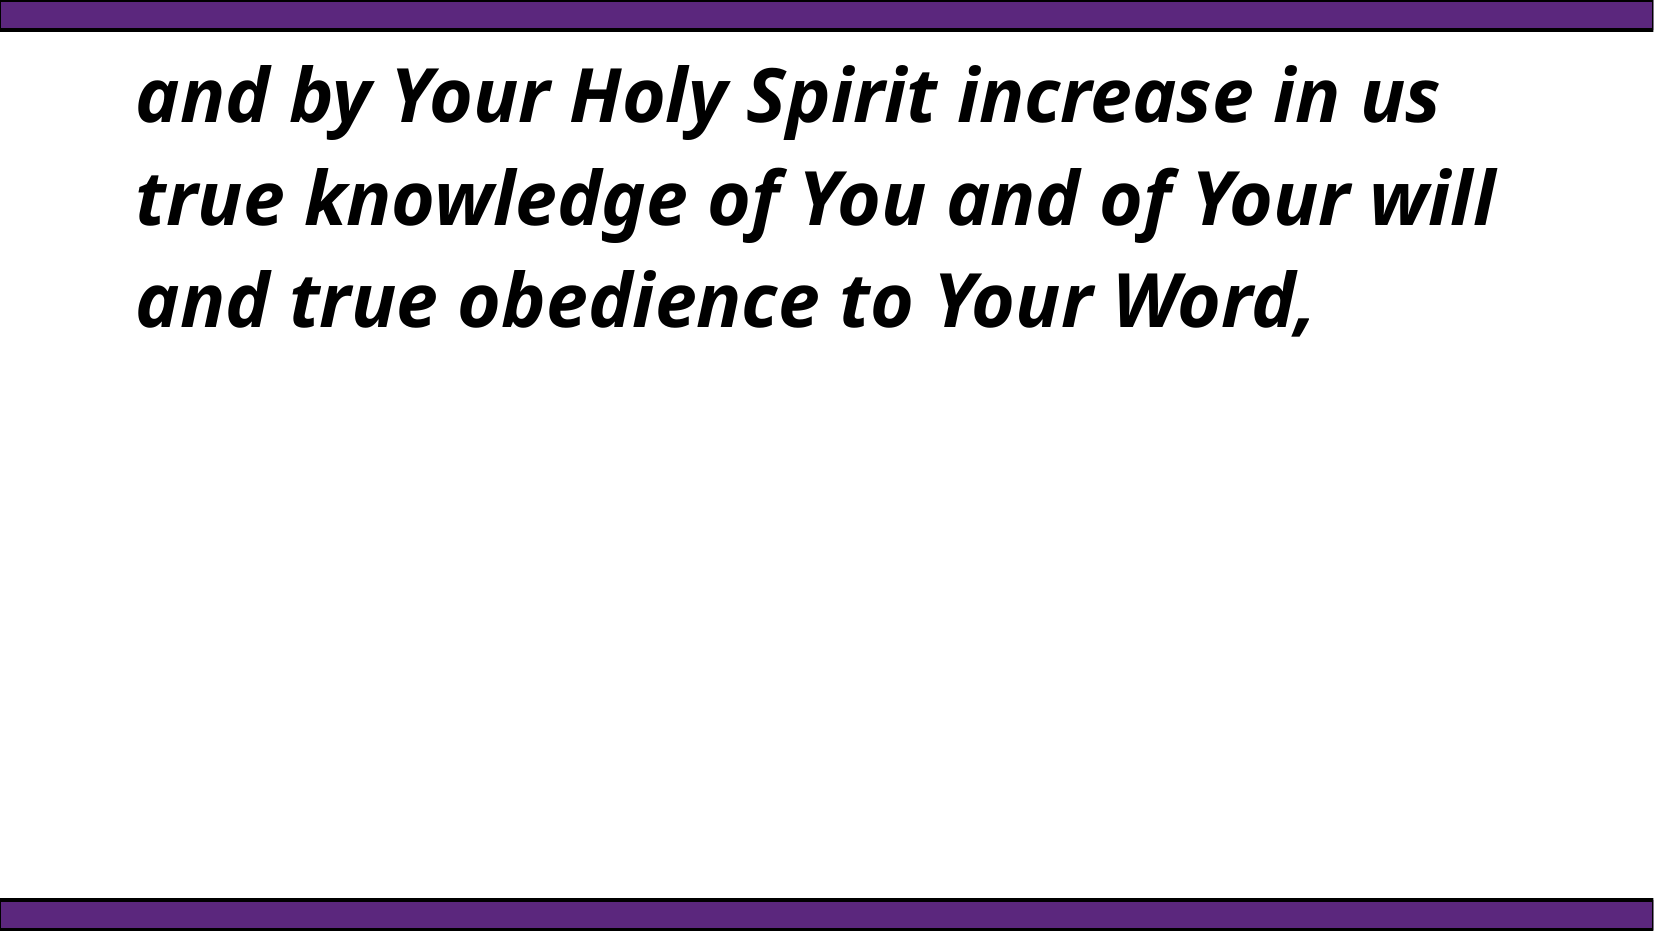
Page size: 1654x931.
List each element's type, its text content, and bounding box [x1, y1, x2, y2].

text_box [0, 900, 1654, 931]
text_box and by Your Holy Spirit increase in us true knowledge of You and of Your will and true obedience to Your Word, [41, 35, 1587, 350]
text_box [0, 0, 1654, 31]
